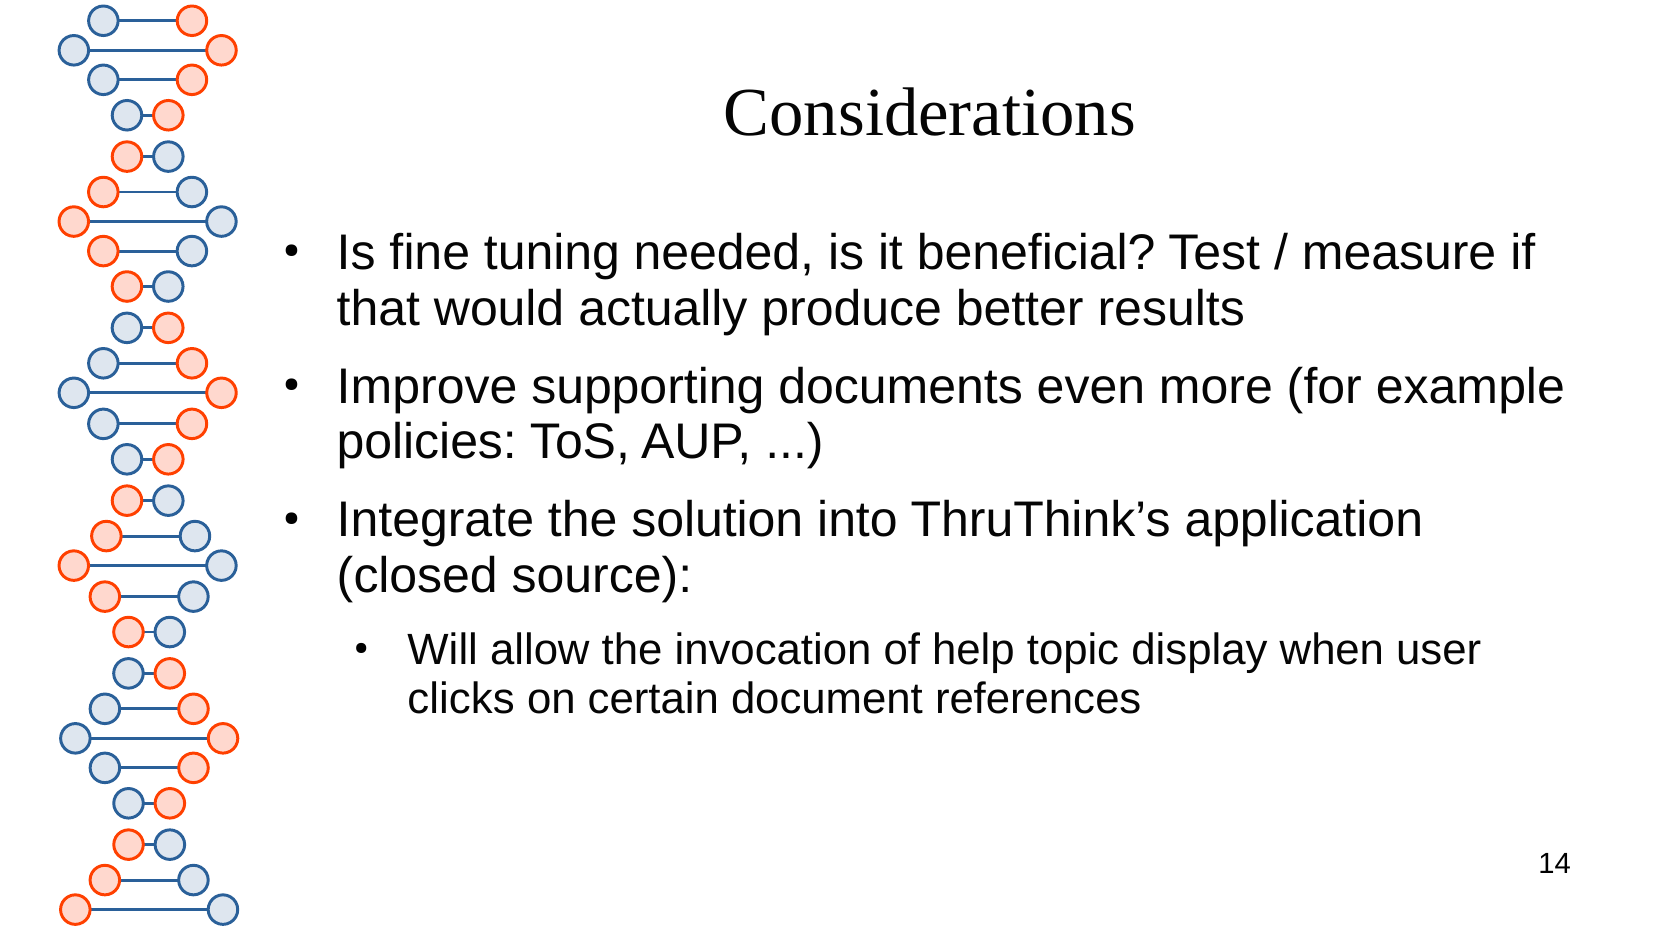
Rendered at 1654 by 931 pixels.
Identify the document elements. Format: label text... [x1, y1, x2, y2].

title Considerations [265, 35, 1595, 189]
list Is fine tuning needed, is it beneficial? Test / measure if that would actually produce better results Improve supporting documents even more (for example policies: ToS, AUP, ...) Integrate the solution into ThruThink’s application (closed source): Will allow the invocation of help topic display when user clicks on certain document references [265, 224, 1595, 764]
